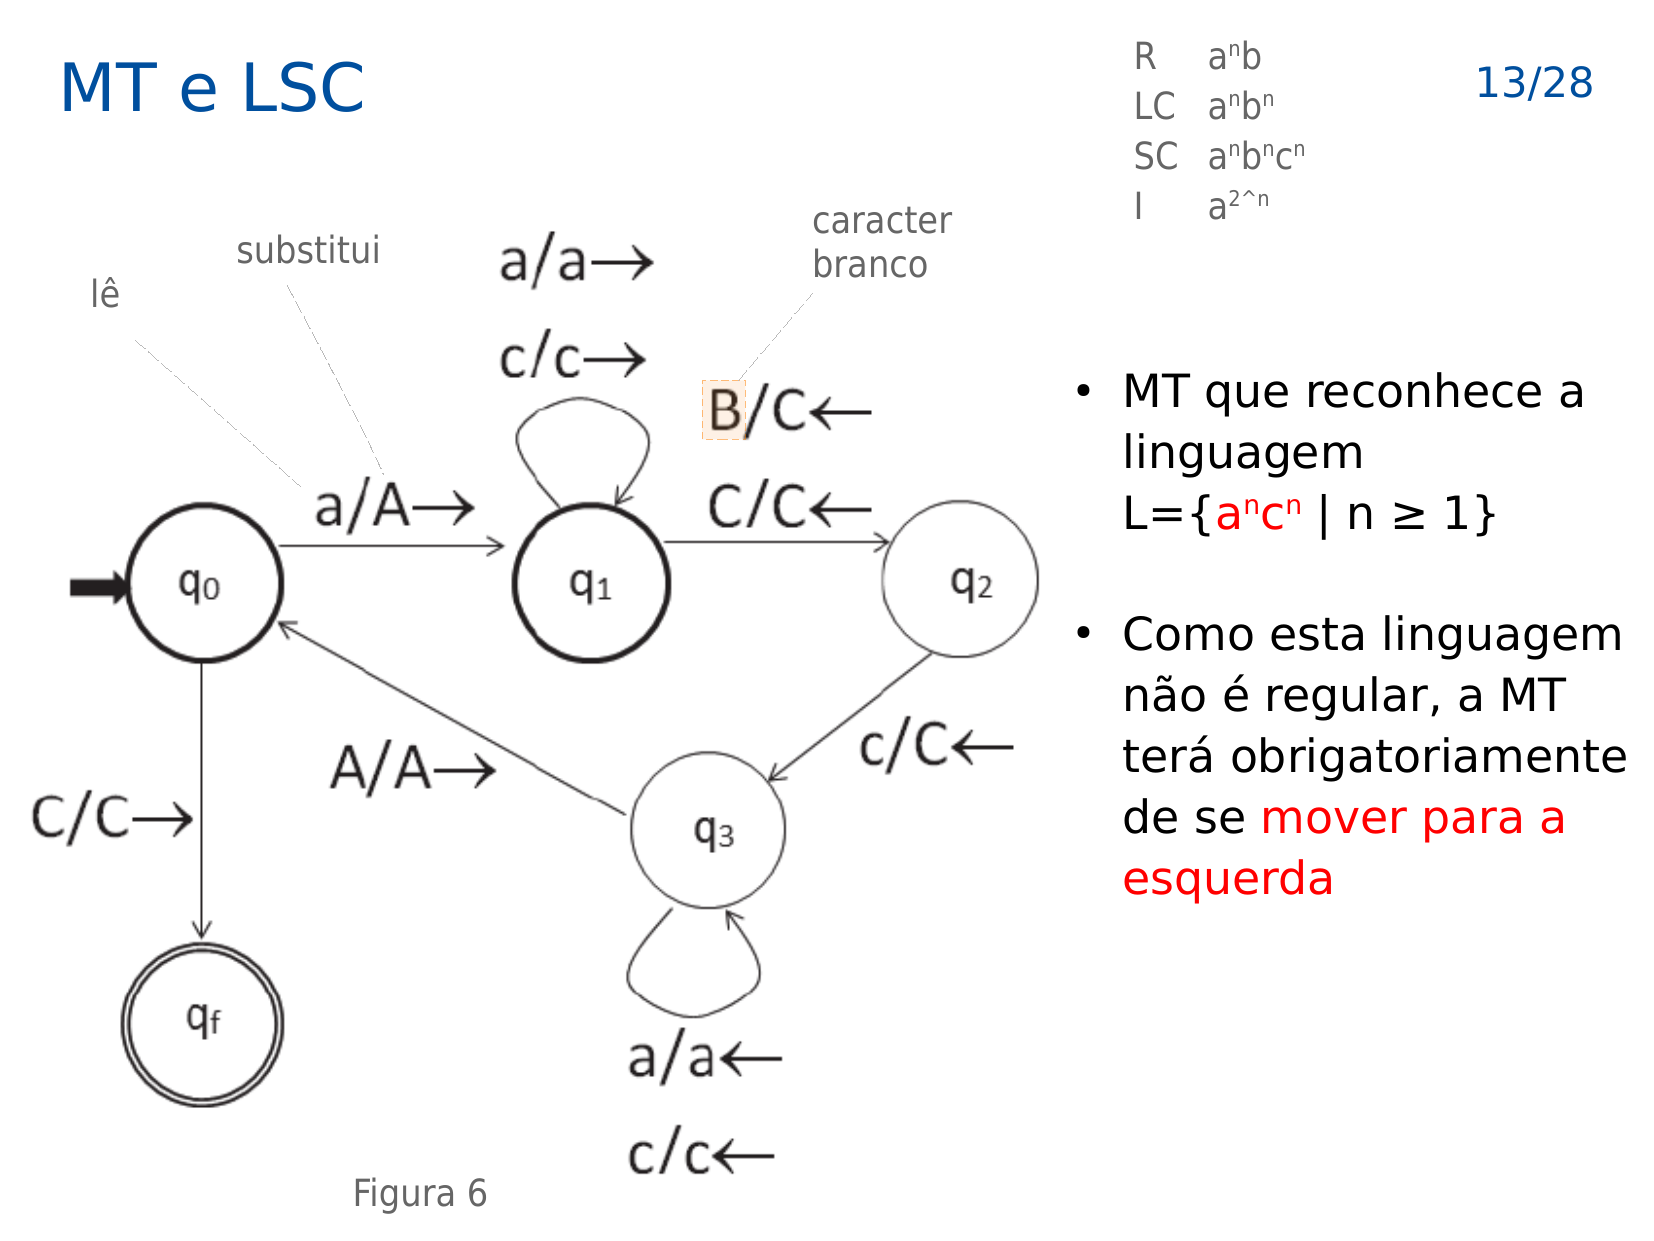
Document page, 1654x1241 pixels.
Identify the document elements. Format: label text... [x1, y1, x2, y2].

text_box R anb LC anbn SC anbncn I a2^n [1118, 20, 1377, 236]
title MT e LSC [1377, 29, 1625, 148]
text_box Figura 6 [338, 1164, 536, 1224]
text_box [702, 380, 746, 440]
title MT e LSC [59, 29, 1118, 148]
text_box substitui [221, 221, 412, 334]
picture [22, 228, 1047, 1182]
list MT que reconhece a linguagem L={ancn | n ≥ 1} Como esta linguagem não é regular, a MT terá obrigatoriamente de se mover para a esquerda [1075, 356, 1633, 1182]
text_box lê [75, 265, 266, 378]
text_box caracter branco [797, 191, 990, 294]
